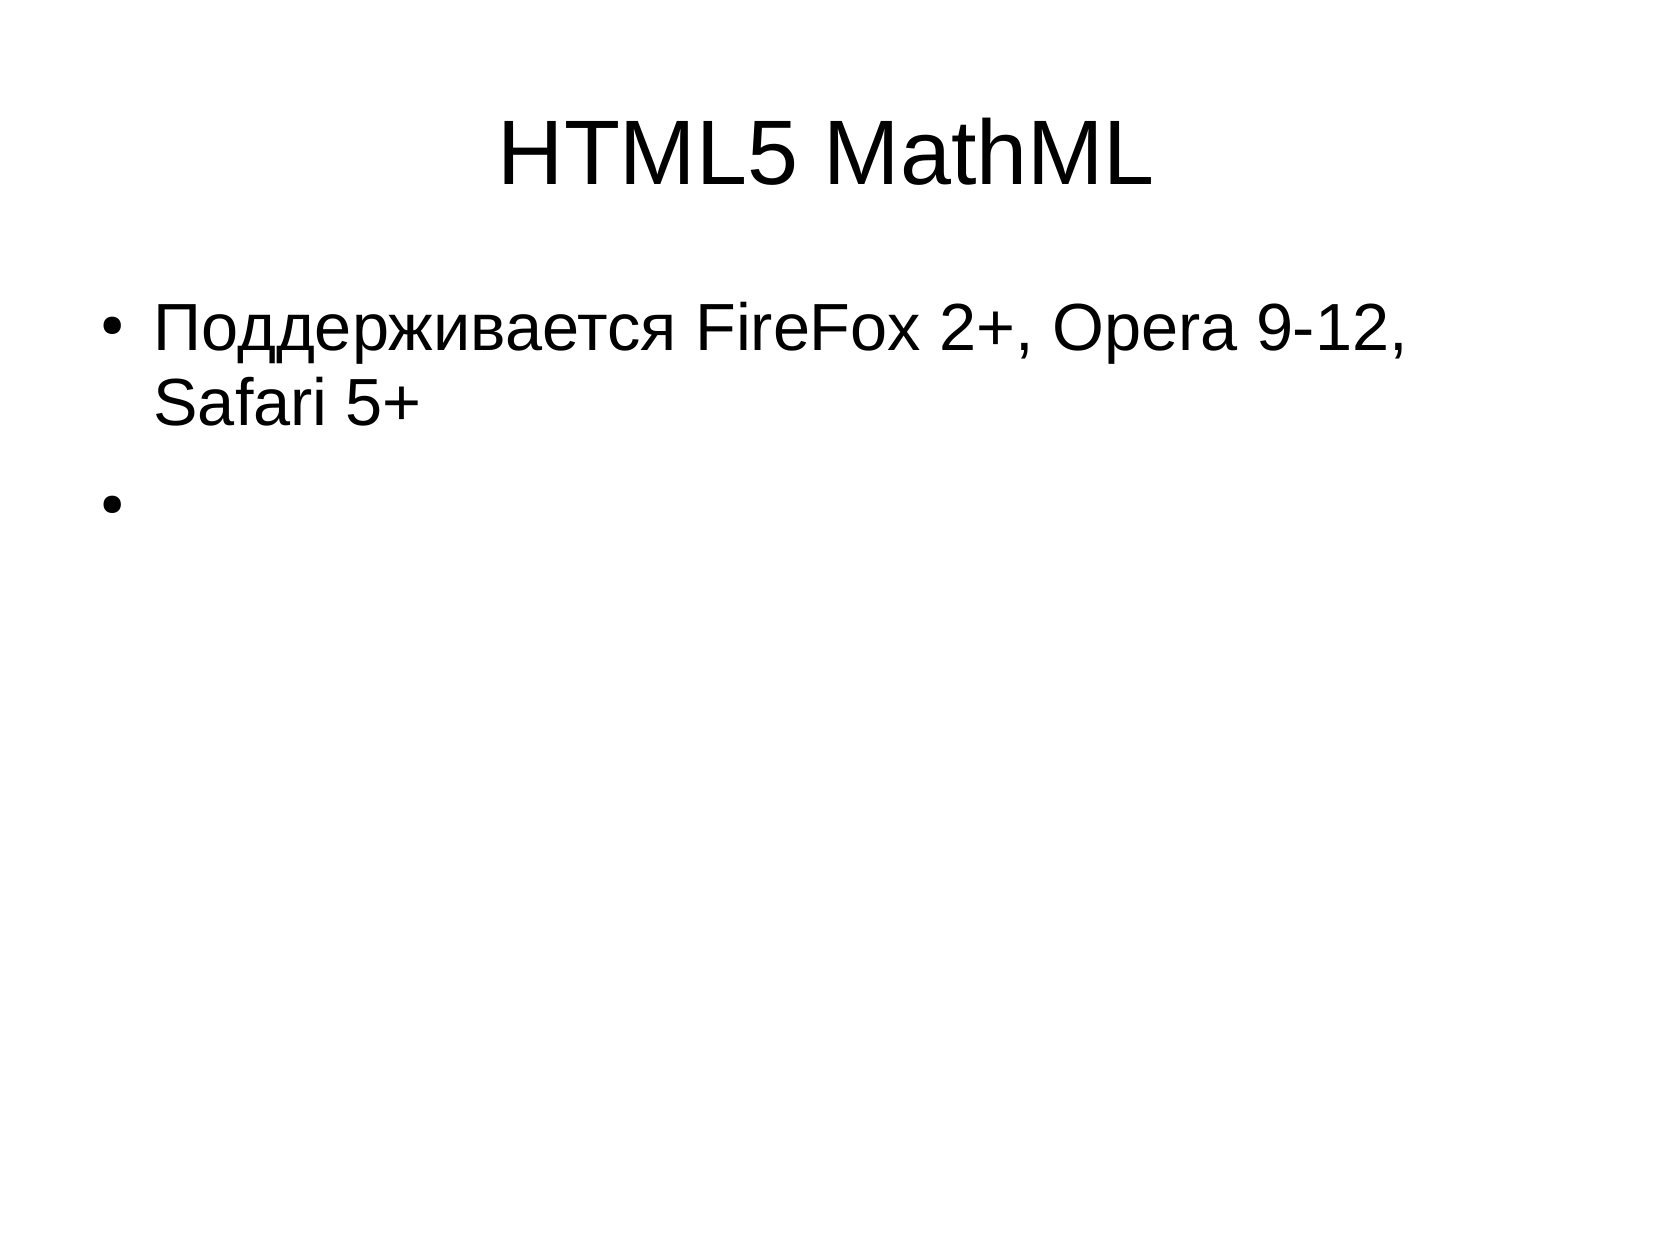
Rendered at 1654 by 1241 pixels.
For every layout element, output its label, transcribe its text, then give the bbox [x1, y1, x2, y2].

title HTML5 MathML [82, 49, 1571, 257]
list Поддерживается FireFox 2+, Opera 9-12, Safari 5+ [82, 290, 1571, 1010]
